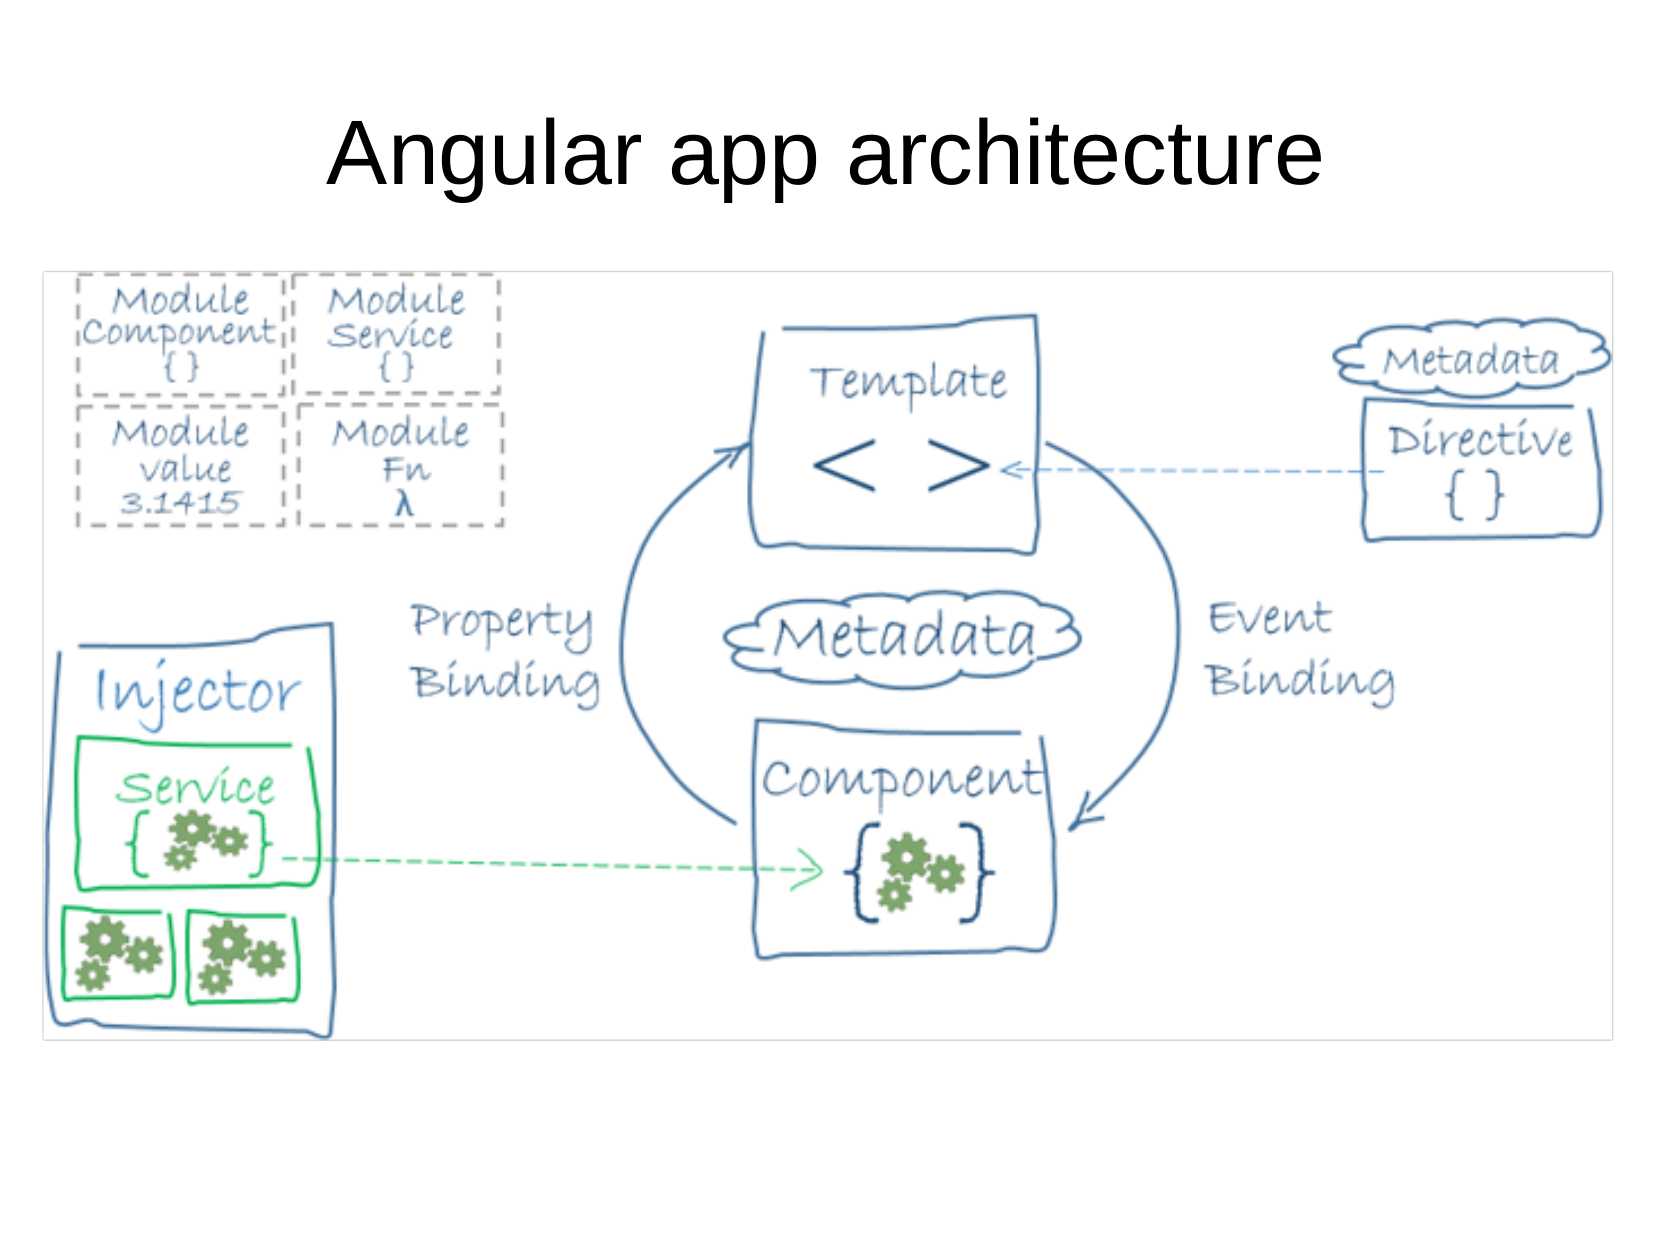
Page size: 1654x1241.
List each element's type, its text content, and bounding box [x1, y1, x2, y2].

picture [39, 254, 1621, 1059]
title Angular app architecture [82, 49, 1571, 254]
